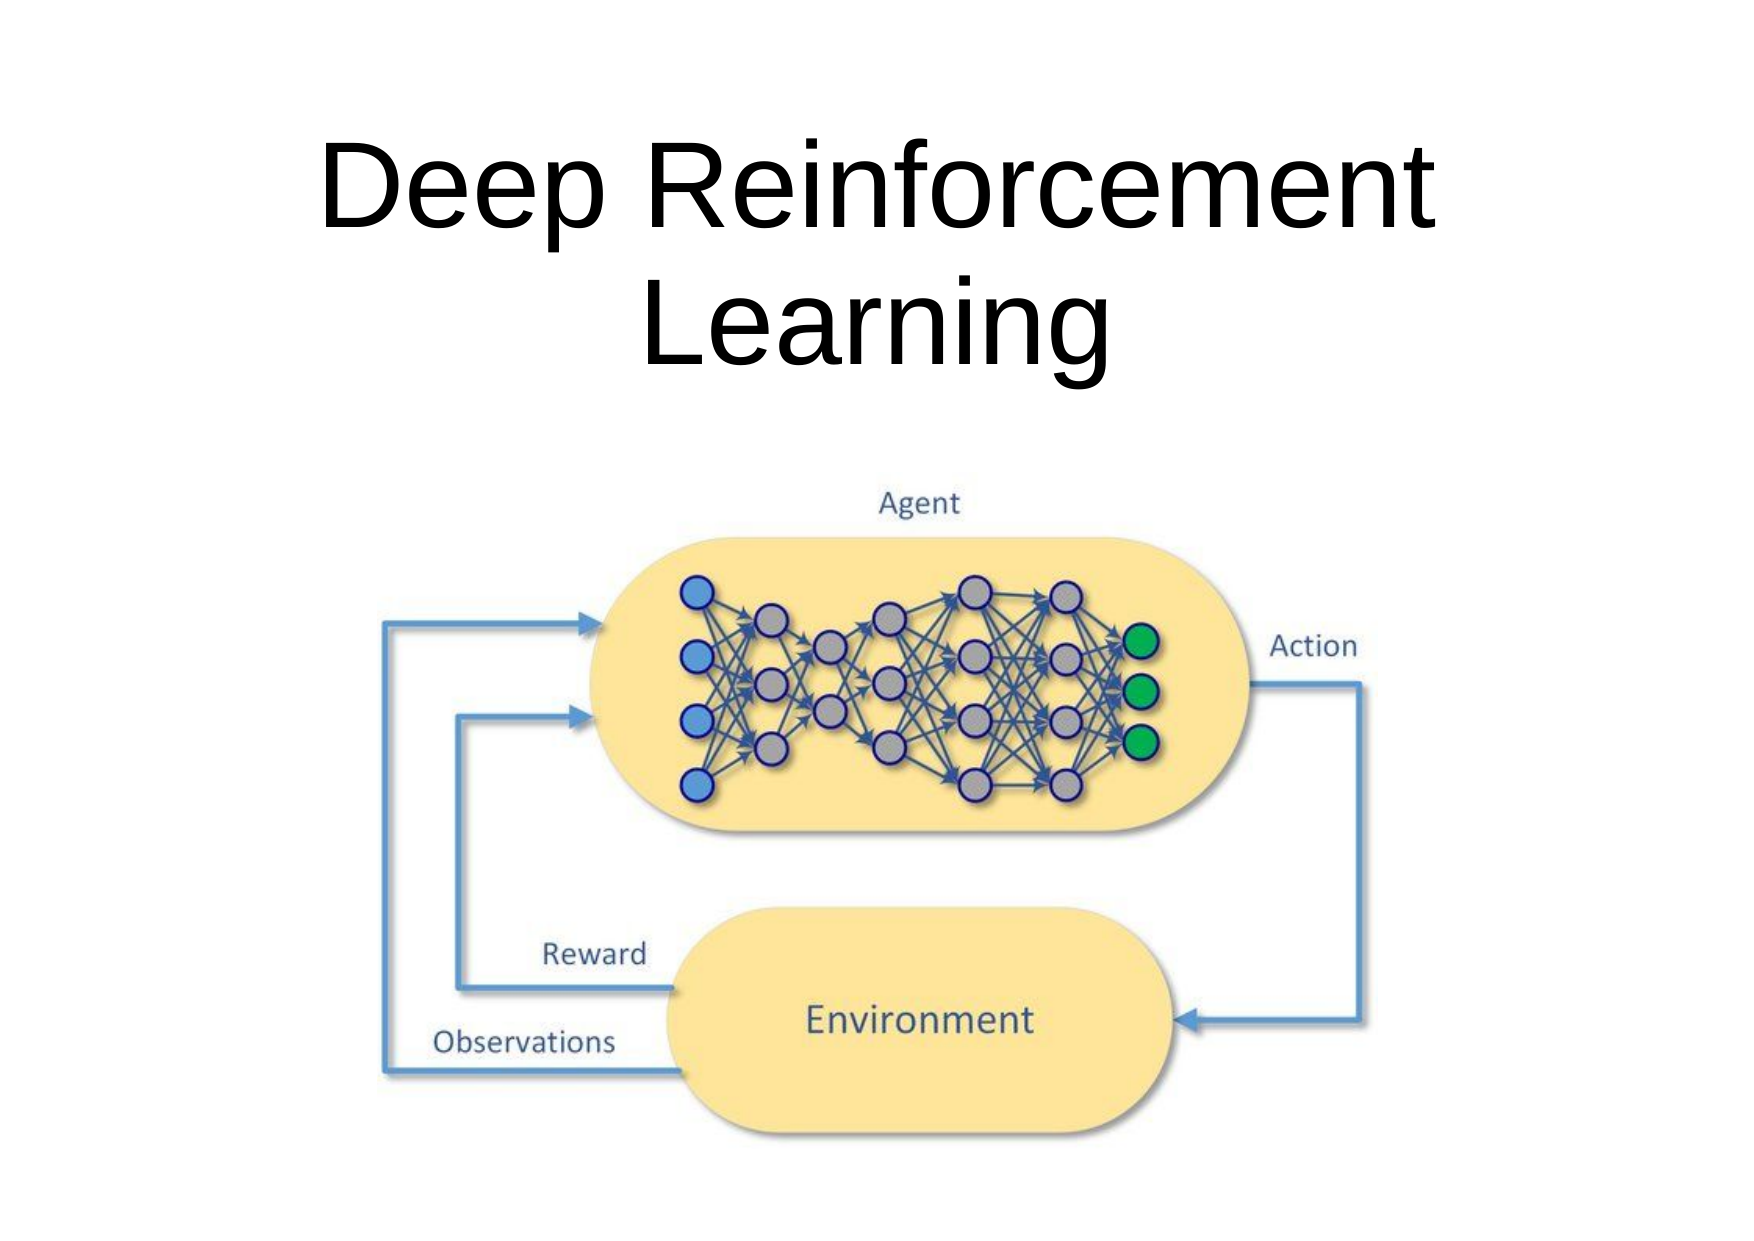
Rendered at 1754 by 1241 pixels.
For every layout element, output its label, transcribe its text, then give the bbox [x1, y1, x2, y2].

title Deep Reinforcement Learning [87, 117, 1667, 391]
picture [377, 472, 1378, 1149]
